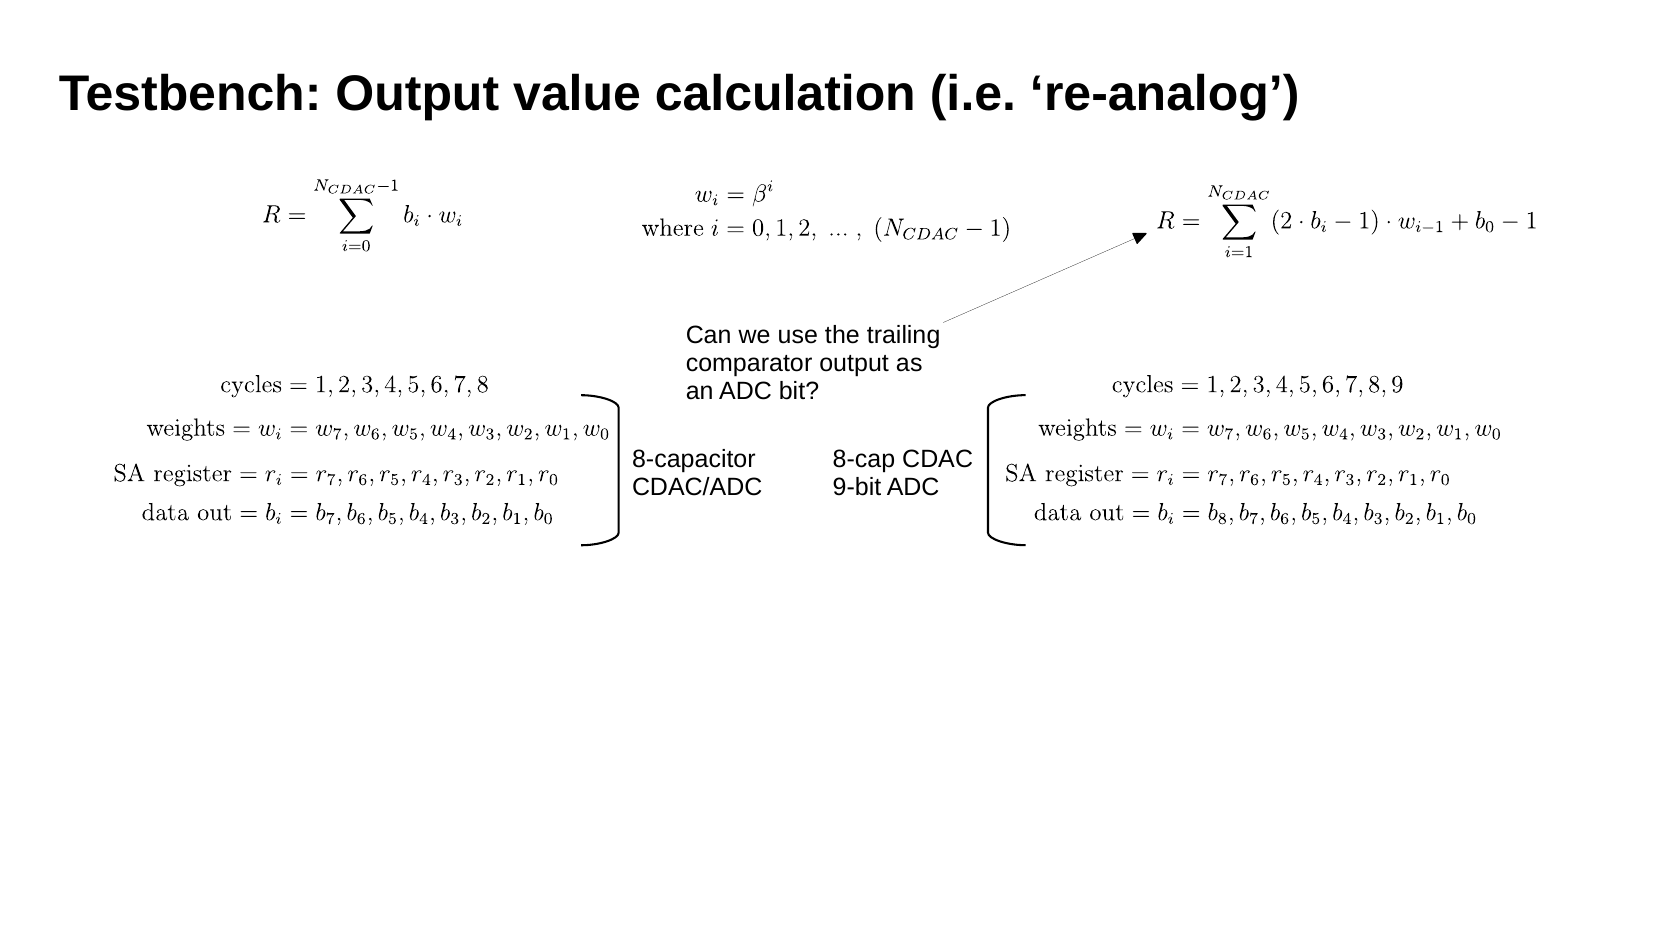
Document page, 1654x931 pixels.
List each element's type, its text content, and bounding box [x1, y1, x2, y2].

picture [1005, 463, 1449, 487]
picture [113, 463, 558, 487]
picture [1111, 375, 1403, 398]
picture [1038, 418, 1501, 441]
picture [1033, 502, 1476, 526]
picture [261, 178, 463, 253]
picture [220, 375, 488, 398]
picture [1155, 184, 1537, 259]
text_box 8-capacitor CDAC/ADC [620, 436, 818, 508]
picture [141, 502, 552, 526]
picture [146, 418, 609, 441]
picture [694, 180, 773, 207]
text_box 8-cap CDAC 9-bit ADC [818, 436, 1413, 508]
picture [641, 217, 1009, 242]
title Testbench: Output value calculation (i.e. ‘re-analog’) [59, 37, 1548, 151]
text_box Can we use the trailing comparator output as an ADC bit? [671, 313, 966, 413]
